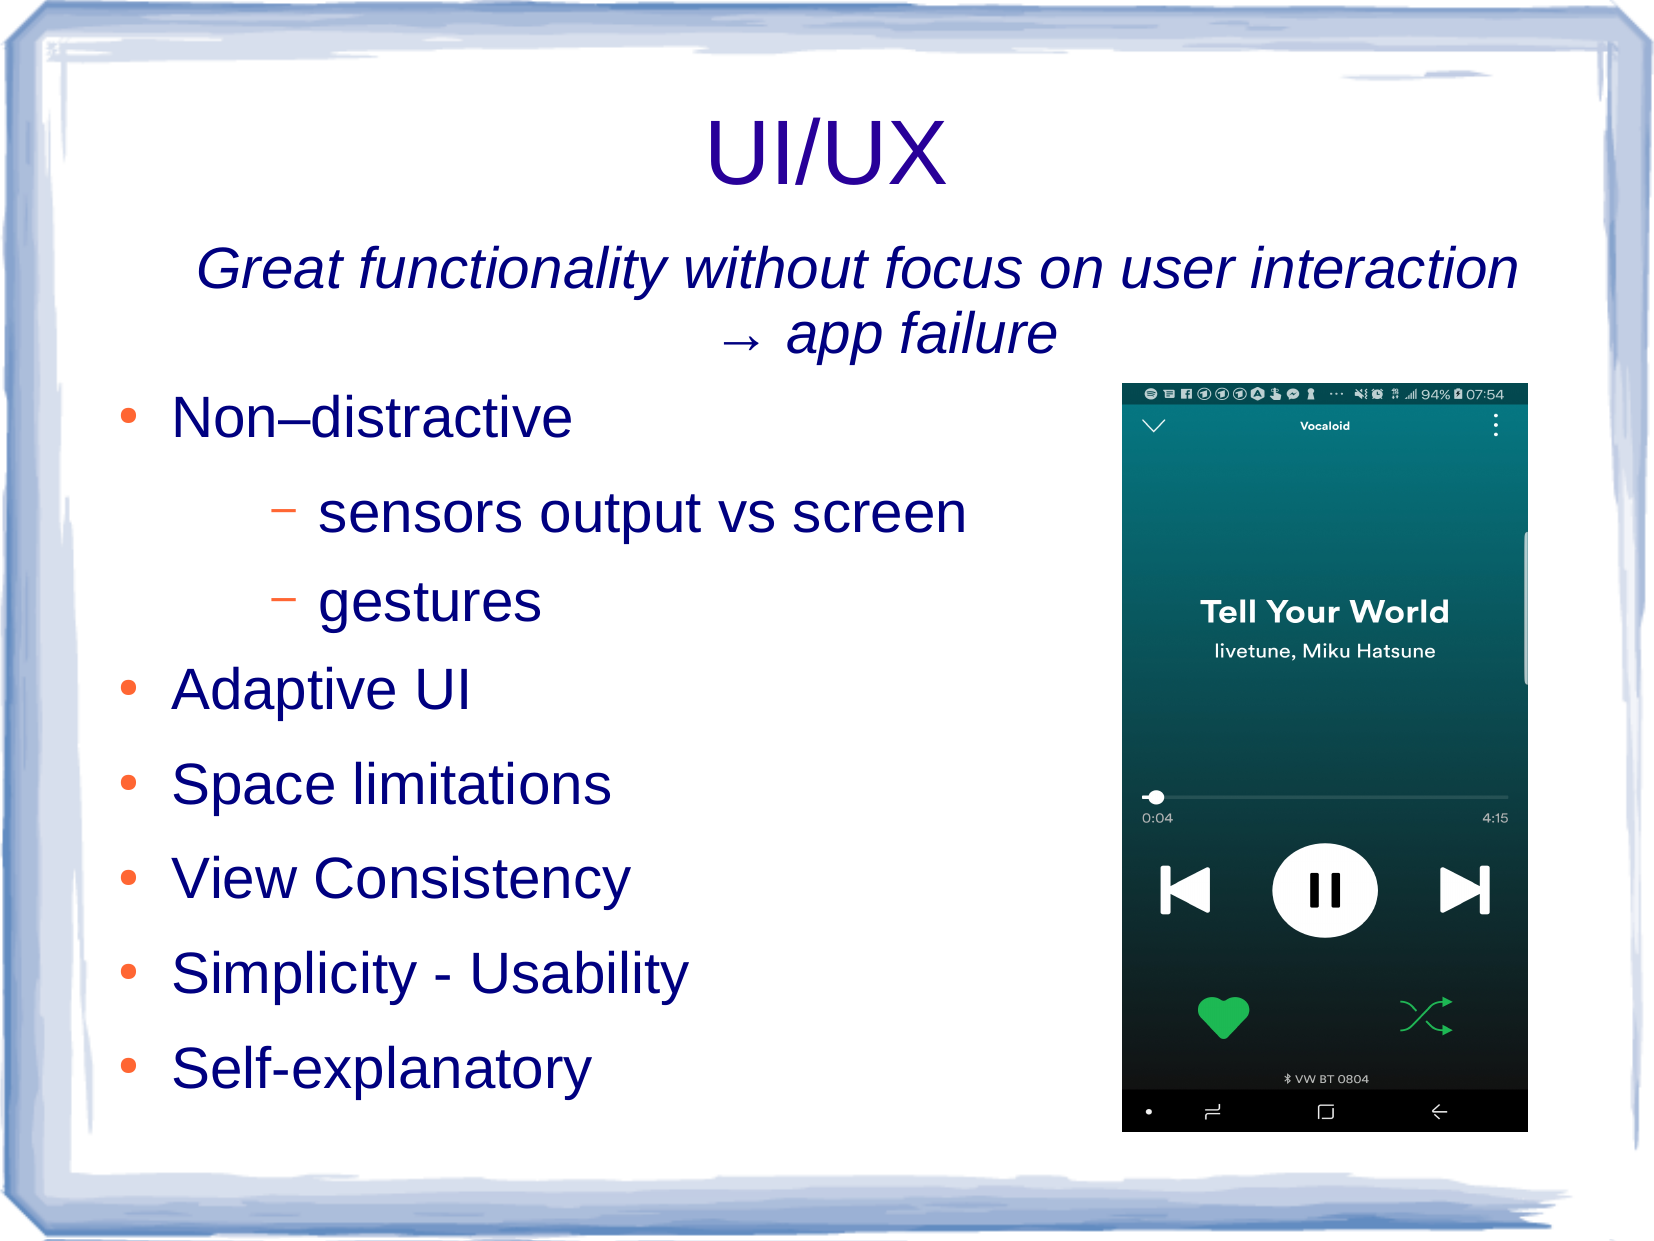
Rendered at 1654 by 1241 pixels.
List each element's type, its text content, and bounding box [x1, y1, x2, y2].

list Non–distractive sensors output vs screen gestures Adaptive UI Space limitations View Consistency Simplicity - Usability Self-explanatory [82, 385, 1536, 1211]
title UI/UX [82, 49, 1571, 257]
picture [0, 0, 1654, 1241]
list Great functionality without focus on user interaction → app failure [88, 236, 1542, 473]
